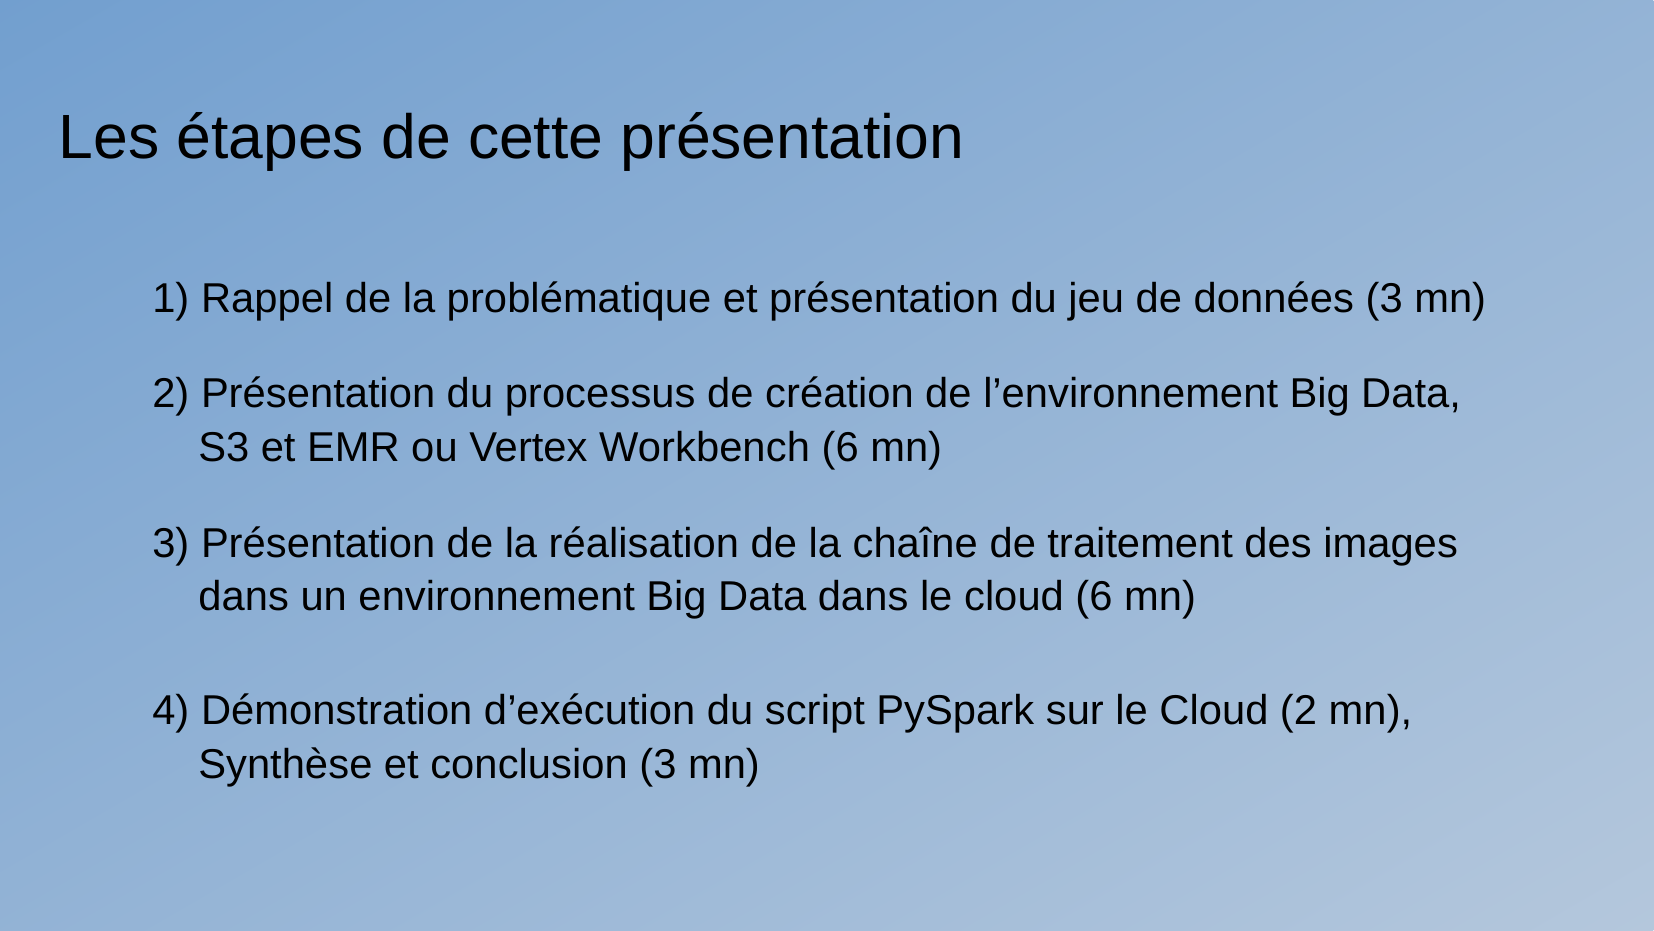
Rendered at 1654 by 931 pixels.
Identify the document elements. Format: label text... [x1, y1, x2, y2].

list 1) Rappel de la problématique et présentation du jeu de données (3 mn) 2) Présentation du processus de création de l’environnement Big Data, S3 et EMR ou Vertex Workbench (6 mn) 3) Présentation de la réalisation de la chaîne de traitement des images dans un environnement Big Data dans le cloud (6 mn) 4) Démonstration d’exécution du script PySpark sur le Cloud (2 mn), Synthèse et conclusion (3 mn) [106, 274, 1595, 916]
title Les étapes de cette présentation [59, 59, 1548, 215]
